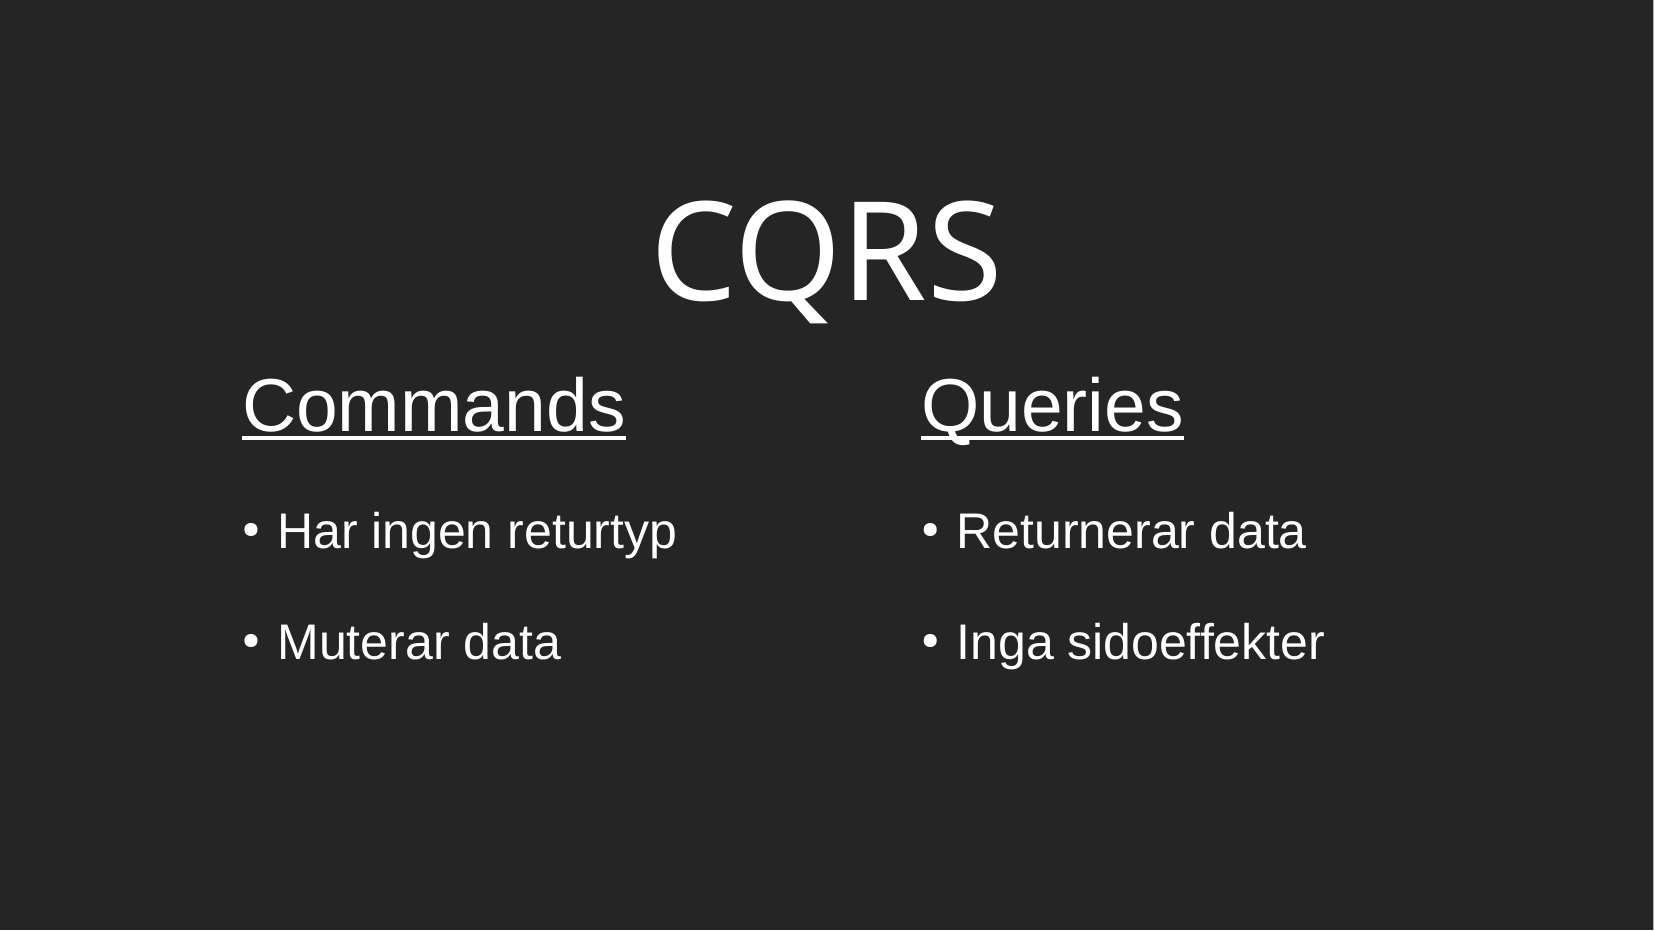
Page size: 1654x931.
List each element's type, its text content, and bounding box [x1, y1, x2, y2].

title CQRS [82, 140, 1571, 355]
text_box Queries Returnerar data Inga sidoeffekter [885, 363, 1506, 782]
text_box Commands Har ingen returtyp Muterar data [206, 363, 827, 782]
